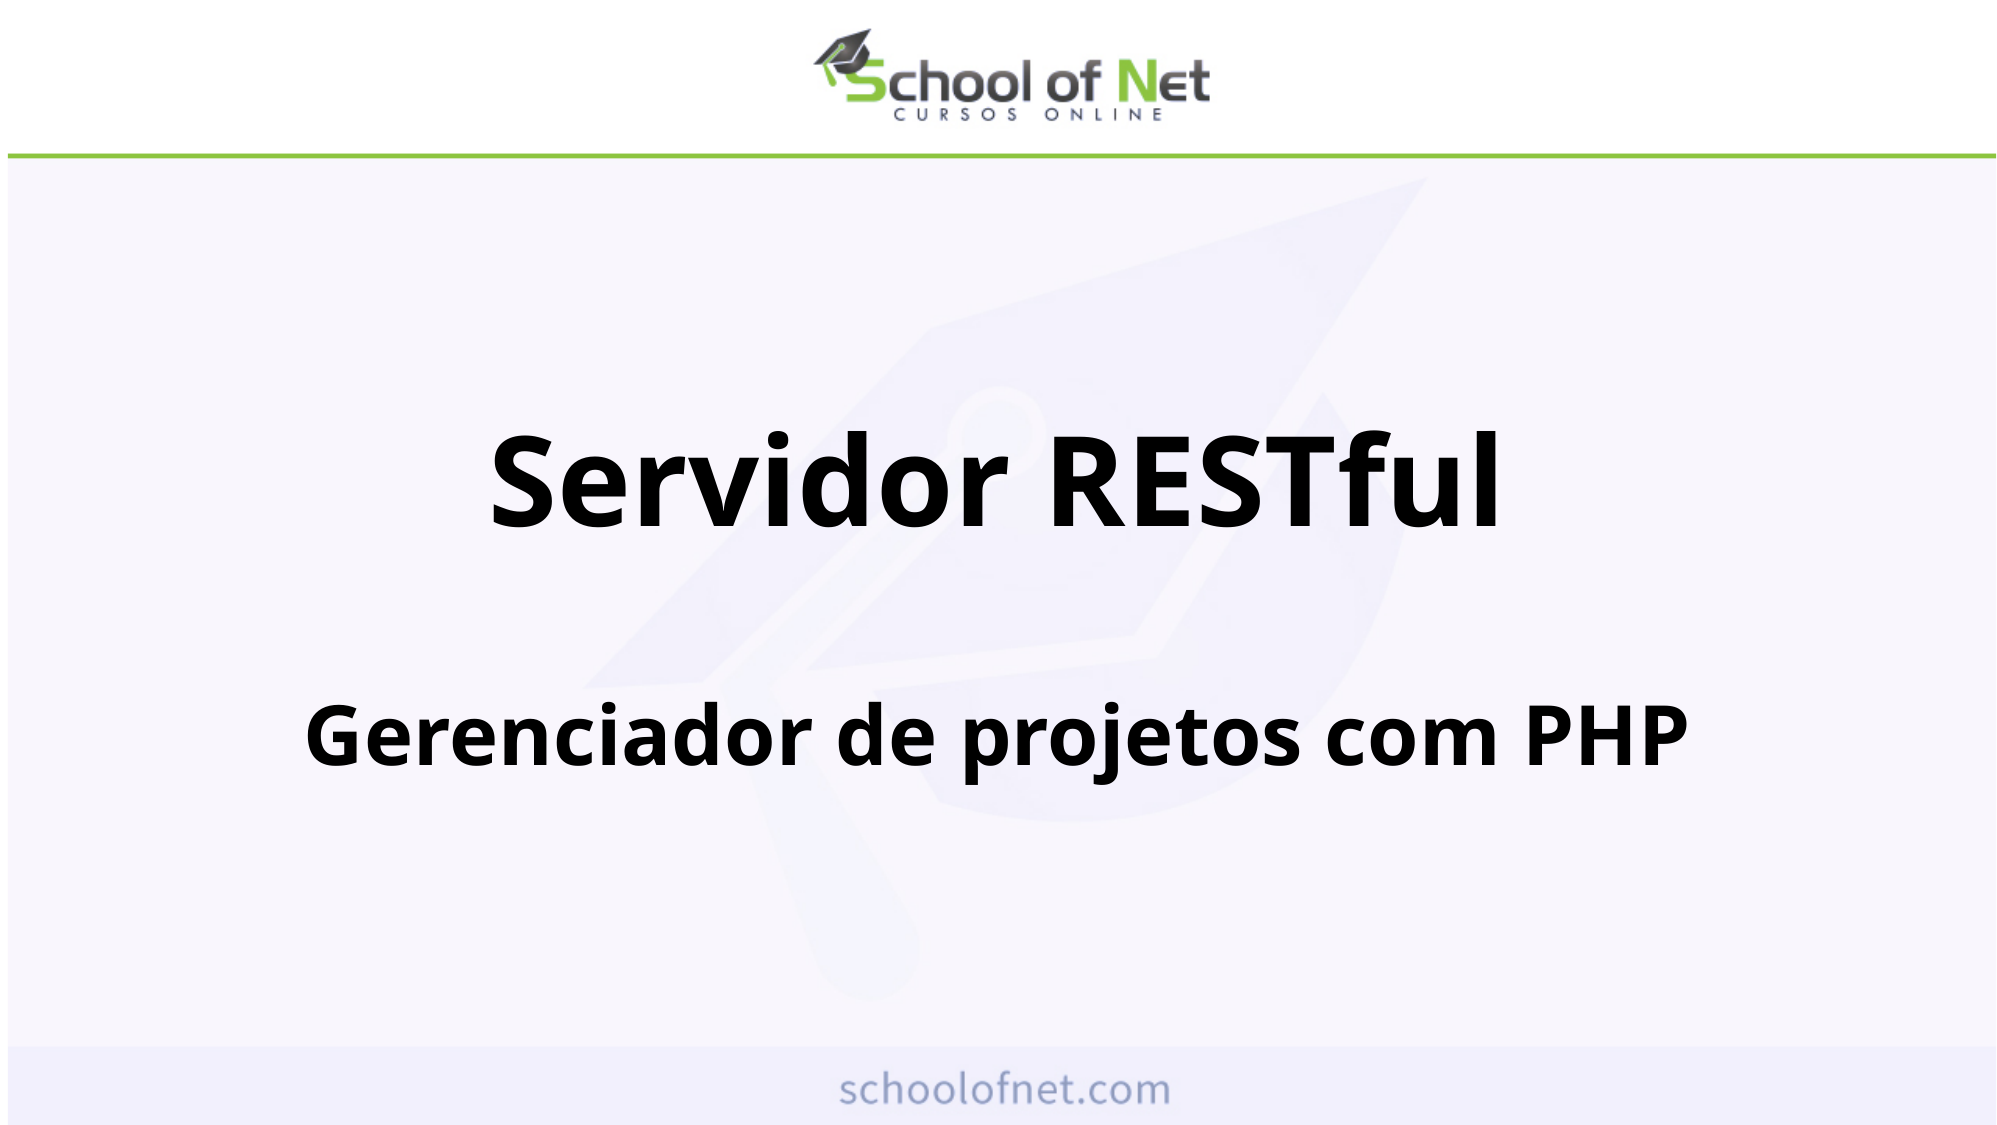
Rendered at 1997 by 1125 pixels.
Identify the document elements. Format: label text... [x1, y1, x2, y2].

picture [7, 5, 1997, 1125]
title Servidor RESTful Gerenciador de projetos com PHP [99, 413, 1897, 770]
